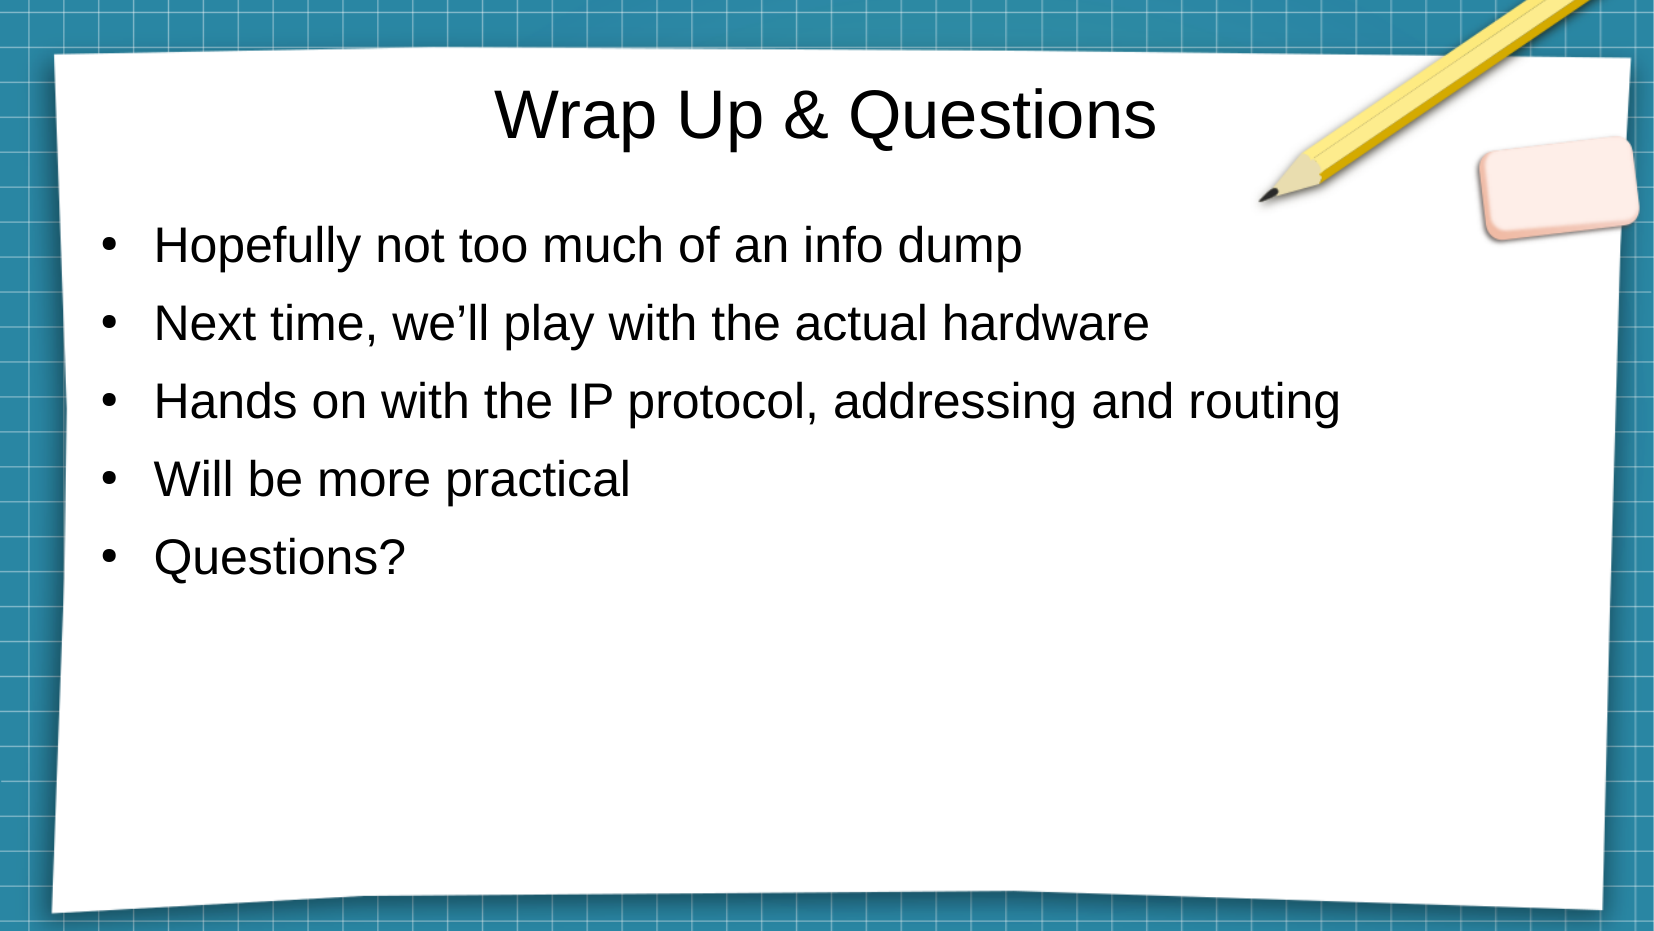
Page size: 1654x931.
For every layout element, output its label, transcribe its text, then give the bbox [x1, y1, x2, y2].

picture [0, 0, 1654, 931]
title Wrap Up & Questions [82, 37, 1571, 193]
list Hopefully not too much of an info dump Next time, we’ll play with the actual hardware Hands on with the IP protocol, addressing and routing Will be more practical Questions? [82, 217, 1571, 758]
